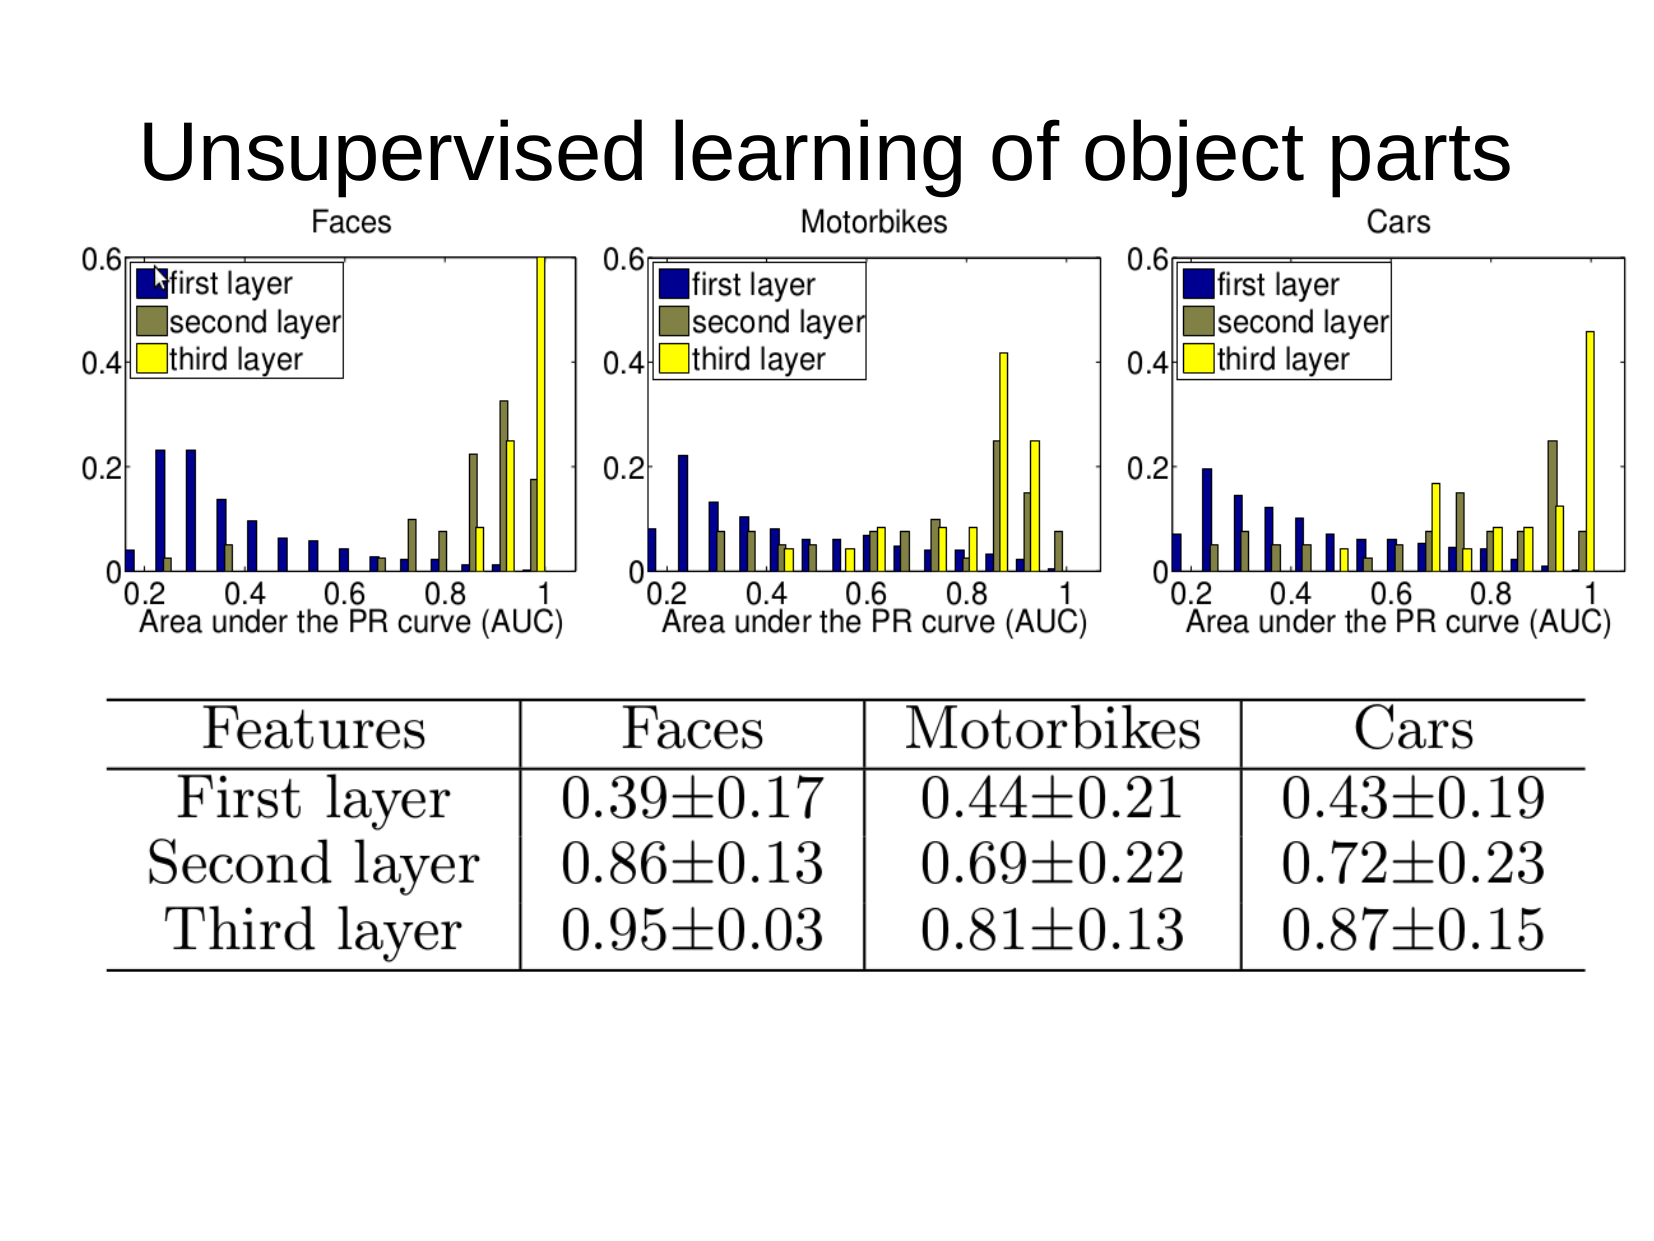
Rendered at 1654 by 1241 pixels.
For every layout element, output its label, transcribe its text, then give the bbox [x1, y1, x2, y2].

title Unsupervised learning of object parts [82, 49, 1571, 257]
picture [10, 155, 1644, 993]
